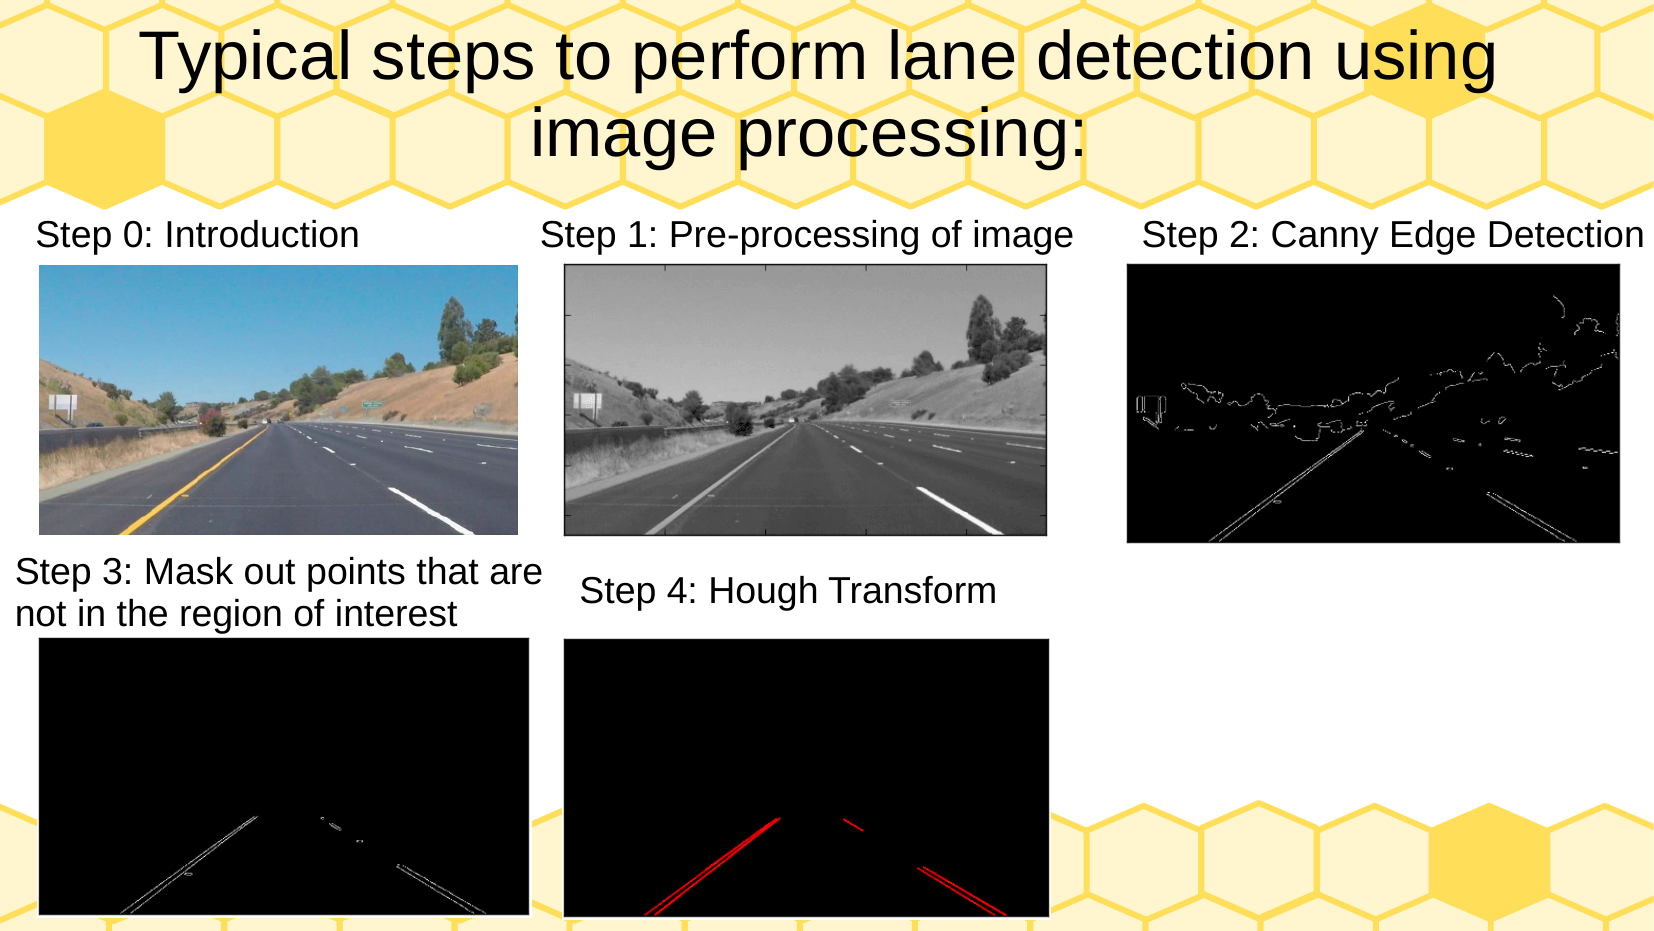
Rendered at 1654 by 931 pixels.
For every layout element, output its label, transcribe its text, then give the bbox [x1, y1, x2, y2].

picture [1125, 262, 1623, 545]
title Typical steps to perform lane detection using image processing: [75, 16, 1564, 171]
picture [562, 262, 1049, 539]
picture [37, 637, 532, 918]
picture [37, 262, 520, 543]
text_box Step 0: Introduction [20, 205, 376, 263]
text_box Step 4: Hough Transform [564, 562, 1013, 620]
text_box Step 1: Pre-processing of image [525, 205, 1090, 263]
text_box Step 2: Canny Edge Detection [1126, 205, 1654, 263]
text_box Step 3: Mask out points that are not in the region of interest [0, 543, 601, 601]
picture [562, 637, 1051, 920]
